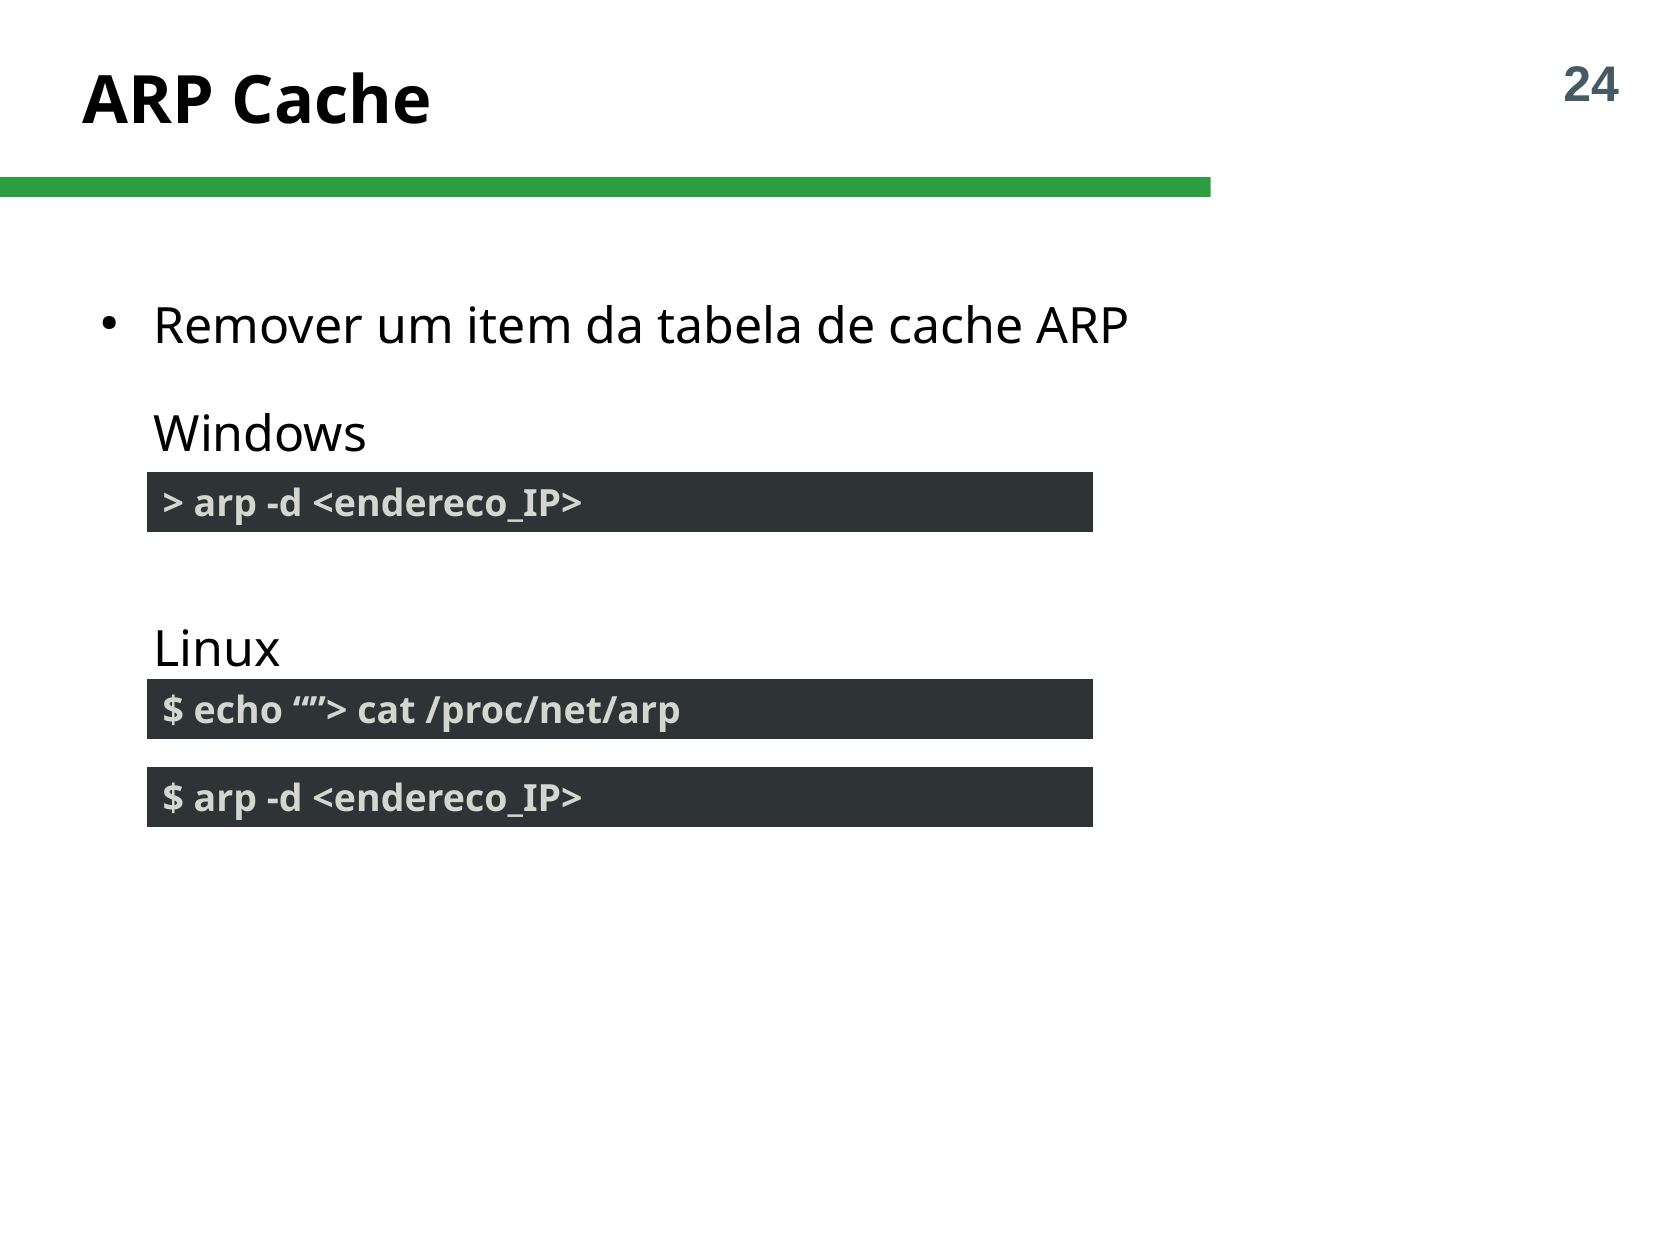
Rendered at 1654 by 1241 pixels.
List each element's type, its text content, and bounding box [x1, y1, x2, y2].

text_box > arp -d <endereco_IP> [147, 472, 1093, 532]
title ARP Cache [82, 0, 1152, 202]
text_box $ arp -d <endereco_IP> [147, 767, 1093, 827]
list Remover um item da tabela de cache ARP Windows Linux [82, 290, 1571, 1216]
text_box $ echo “”> cat /proc/net/arp [147, 679, 1093, 739]
